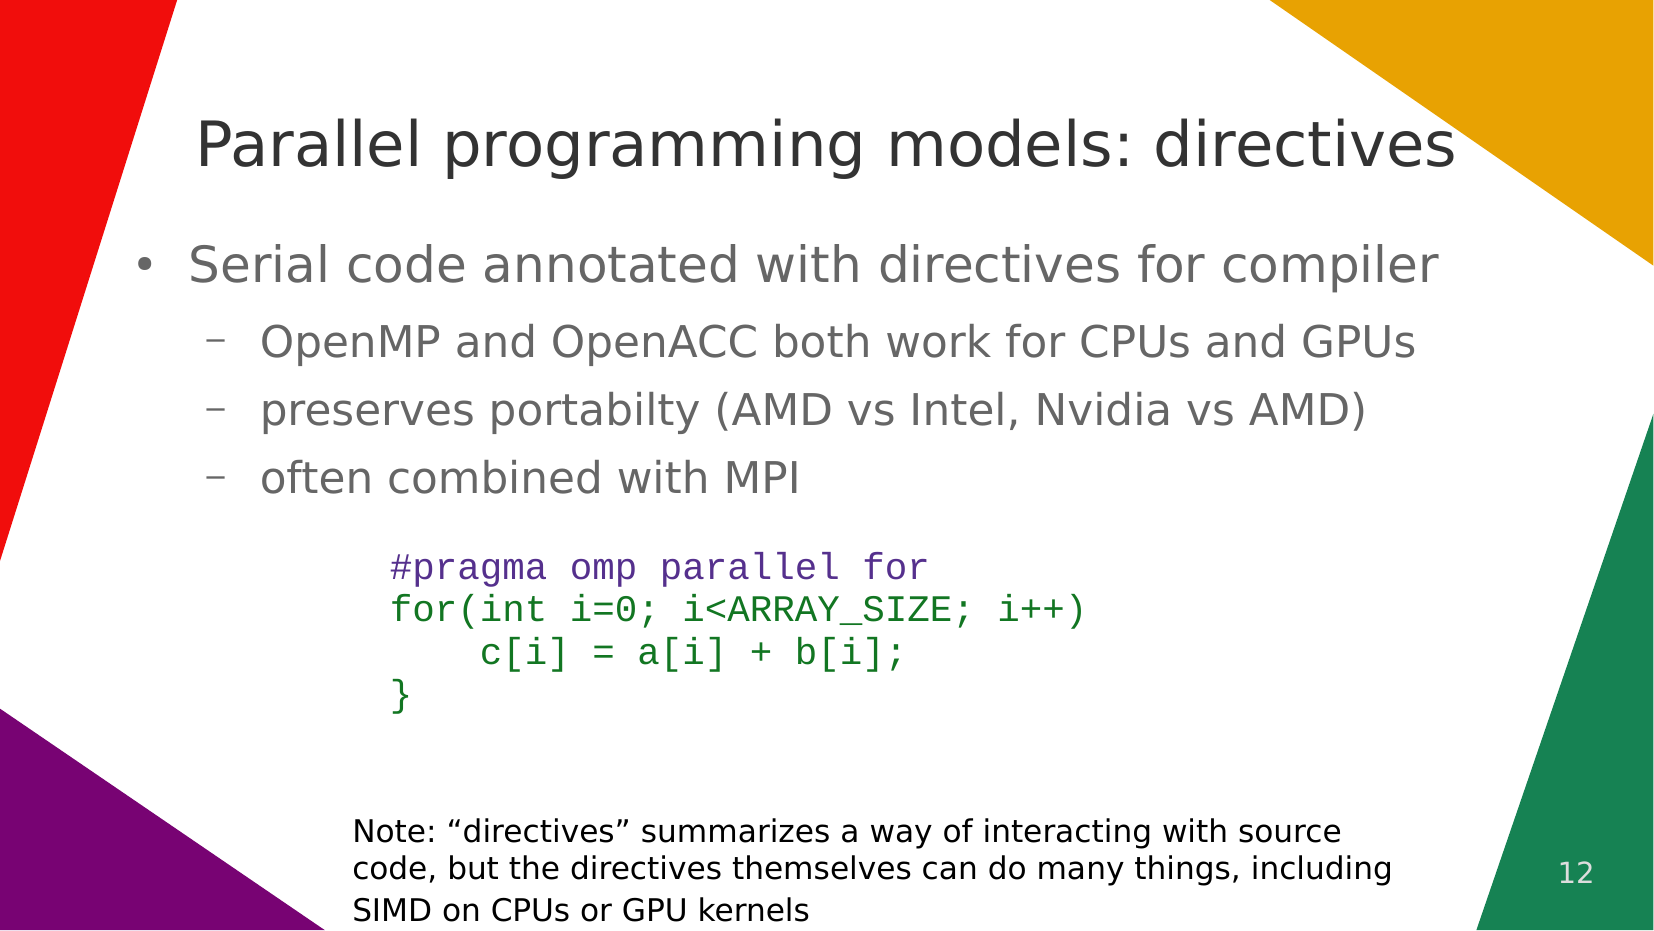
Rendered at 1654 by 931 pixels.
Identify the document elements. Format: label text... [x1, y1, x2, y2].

title Parallel programming models: directives [118, 70, 1536, 219]
text_box Note: “directives” summarizes a way of interacting with source code, but the directives themselves can do many things, including SIMD on CPUs or GPU kernels [337, 806, 1426, 931]
list Serial code annotated with directives for compiler OpenMP and OpenACC both work for CPUs and GPUs preserves portabilty (AMD vs Intel, Nvidia vs AMD) often combined with MPI [118, 236, 1538, 827]
text_box #pragma omp parallel for for(int i=0; i<ARRAY_SIZE; i++) c[i] = a[i] + b[i]; } [375, 540, 1276, 804]
